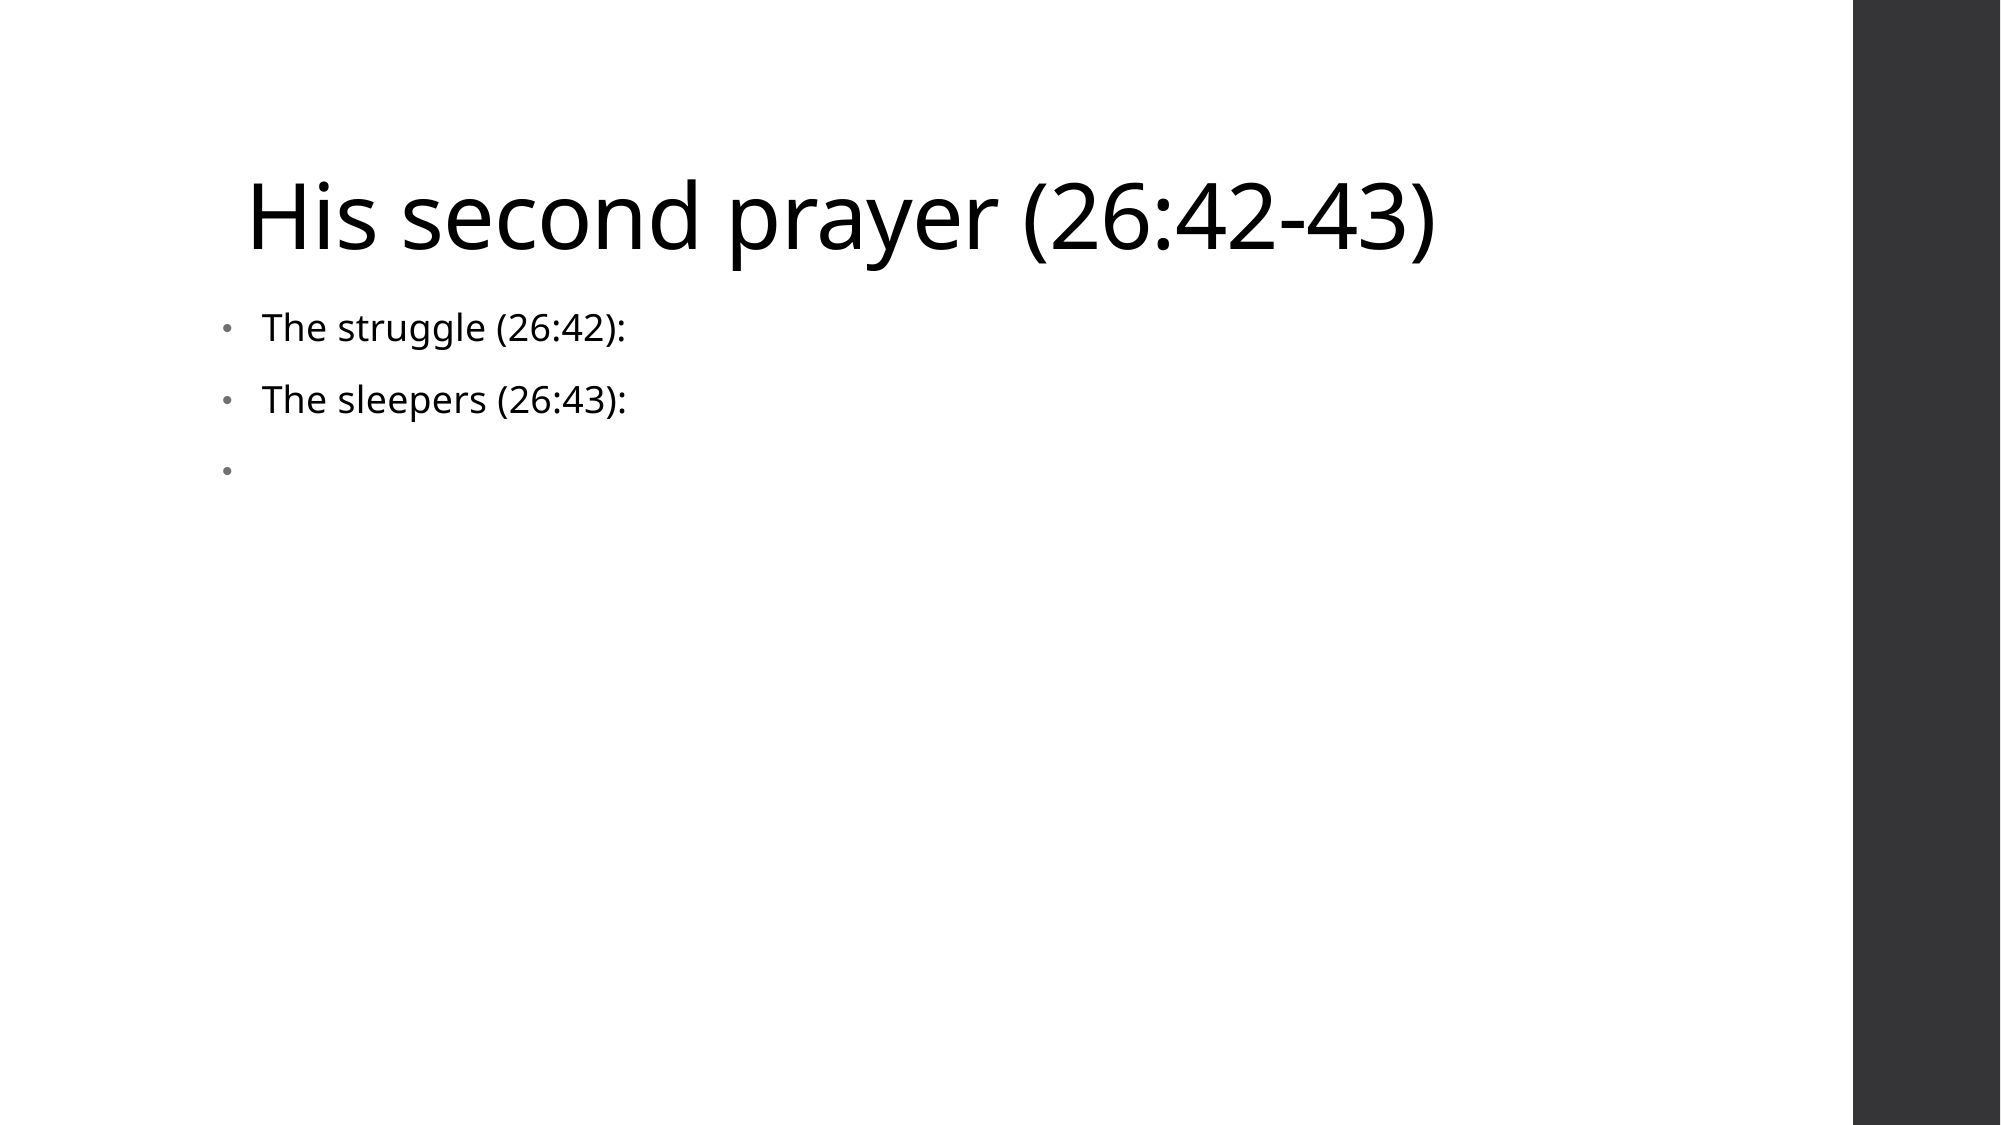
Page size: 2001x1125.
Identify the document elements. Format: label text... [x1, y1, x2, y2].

title His second prayer (26:42-43) [206, 60, 1797, 278]
list The struggle (26:42): The sleepers (26:43): [206, 299, 1617, 1014]
